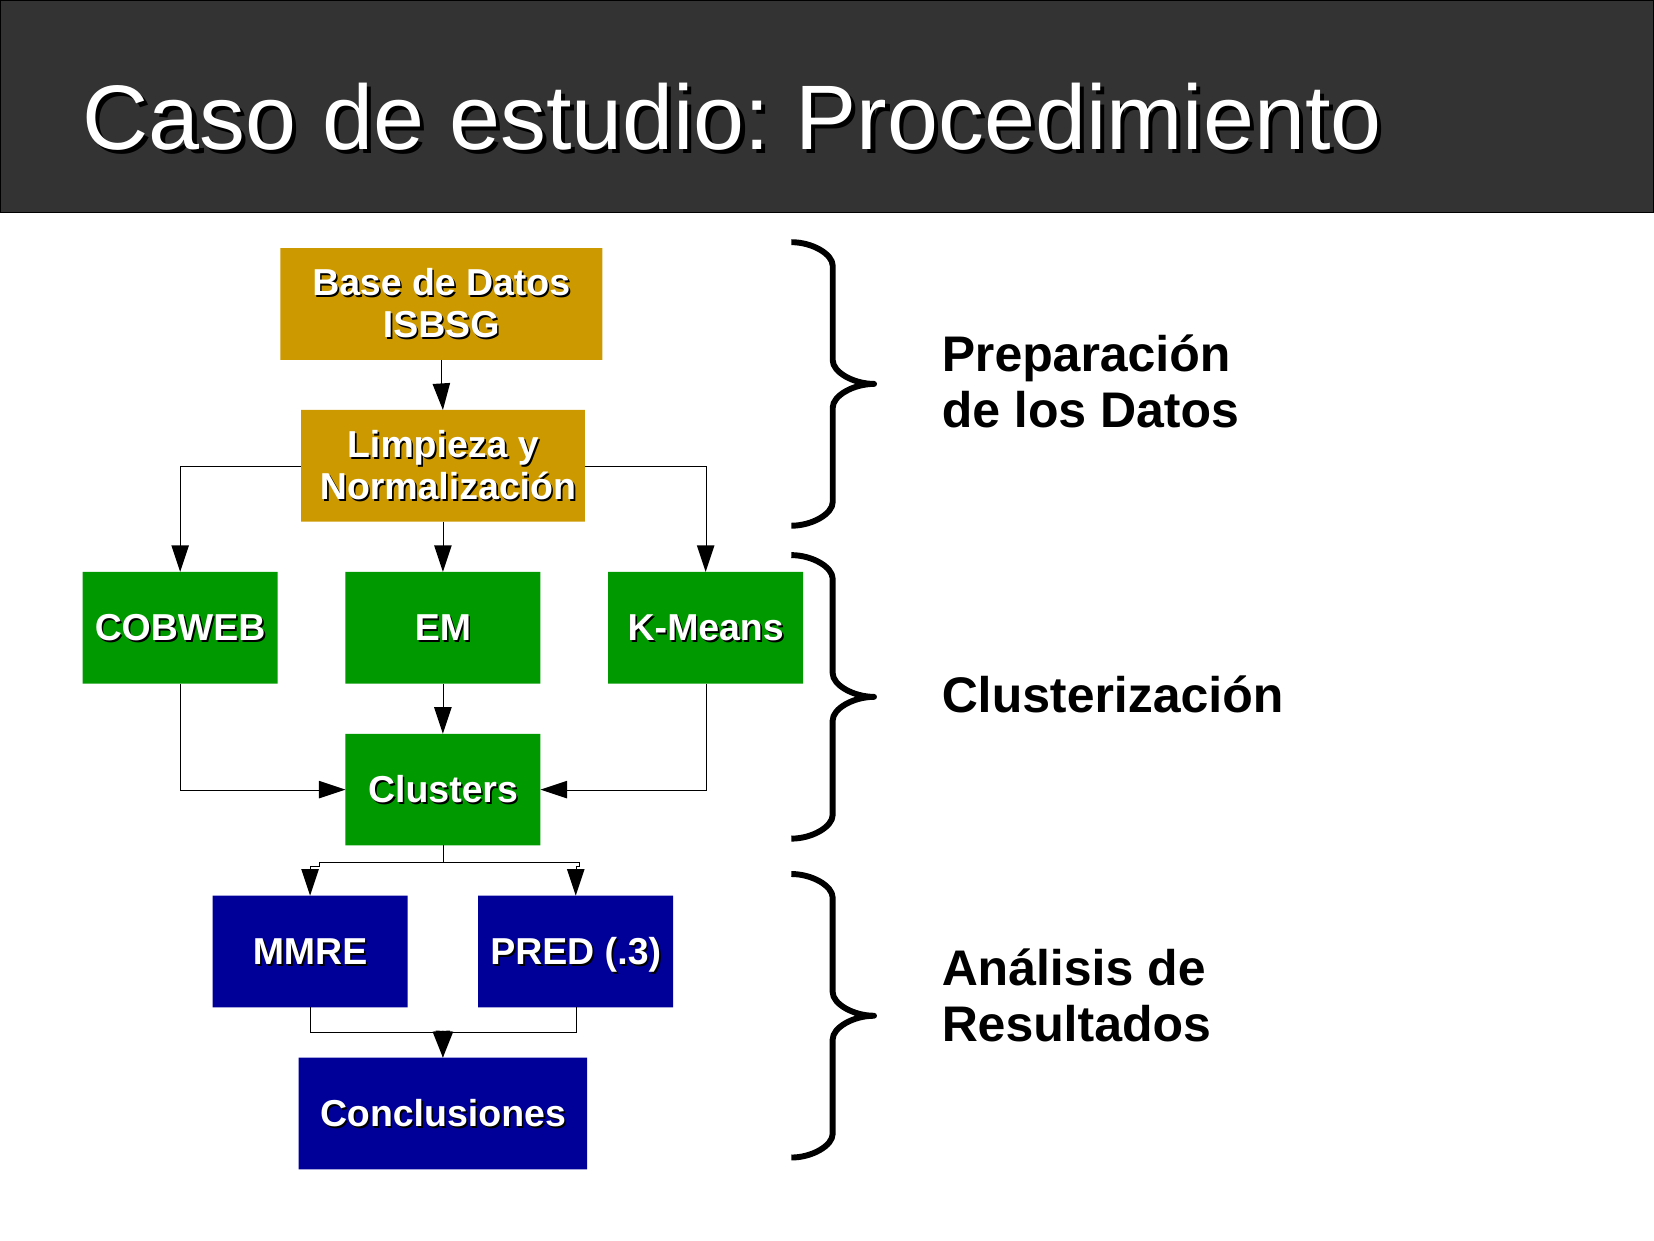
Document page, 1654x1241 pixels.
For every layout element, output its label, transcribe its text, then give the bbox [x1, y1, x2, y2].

text_box Clusters [345, 733, 541, 846]
text_box EM [345, 571, 541, 684]
text_box K-Means [608, 571, 804, 684]
text_box MMRE [212, 895, 408, 1008]
text_box Limpieza y Normalización [301, 409, 585, 522]
text_box COBWEB [82, 571, 278, 684]
title Caso de estudio: Procedimiento [82, 15, 1607, 221]
text_box [0, 0, 1654, 213]
text_box Clusterización [927, 659, 1471, 731]
text_box PRED (.3) [478, 895, 674, 1008]
text_box Conclusiones [298, 1057, 588, 1170]
text_box Base de Datos ISBSG [280, 248, 603, 360]
text_box Preparación de los Datos [927, 318, 1471, 446]
text_box Análisis de Resultados [927, 933, 1471, 1060]
